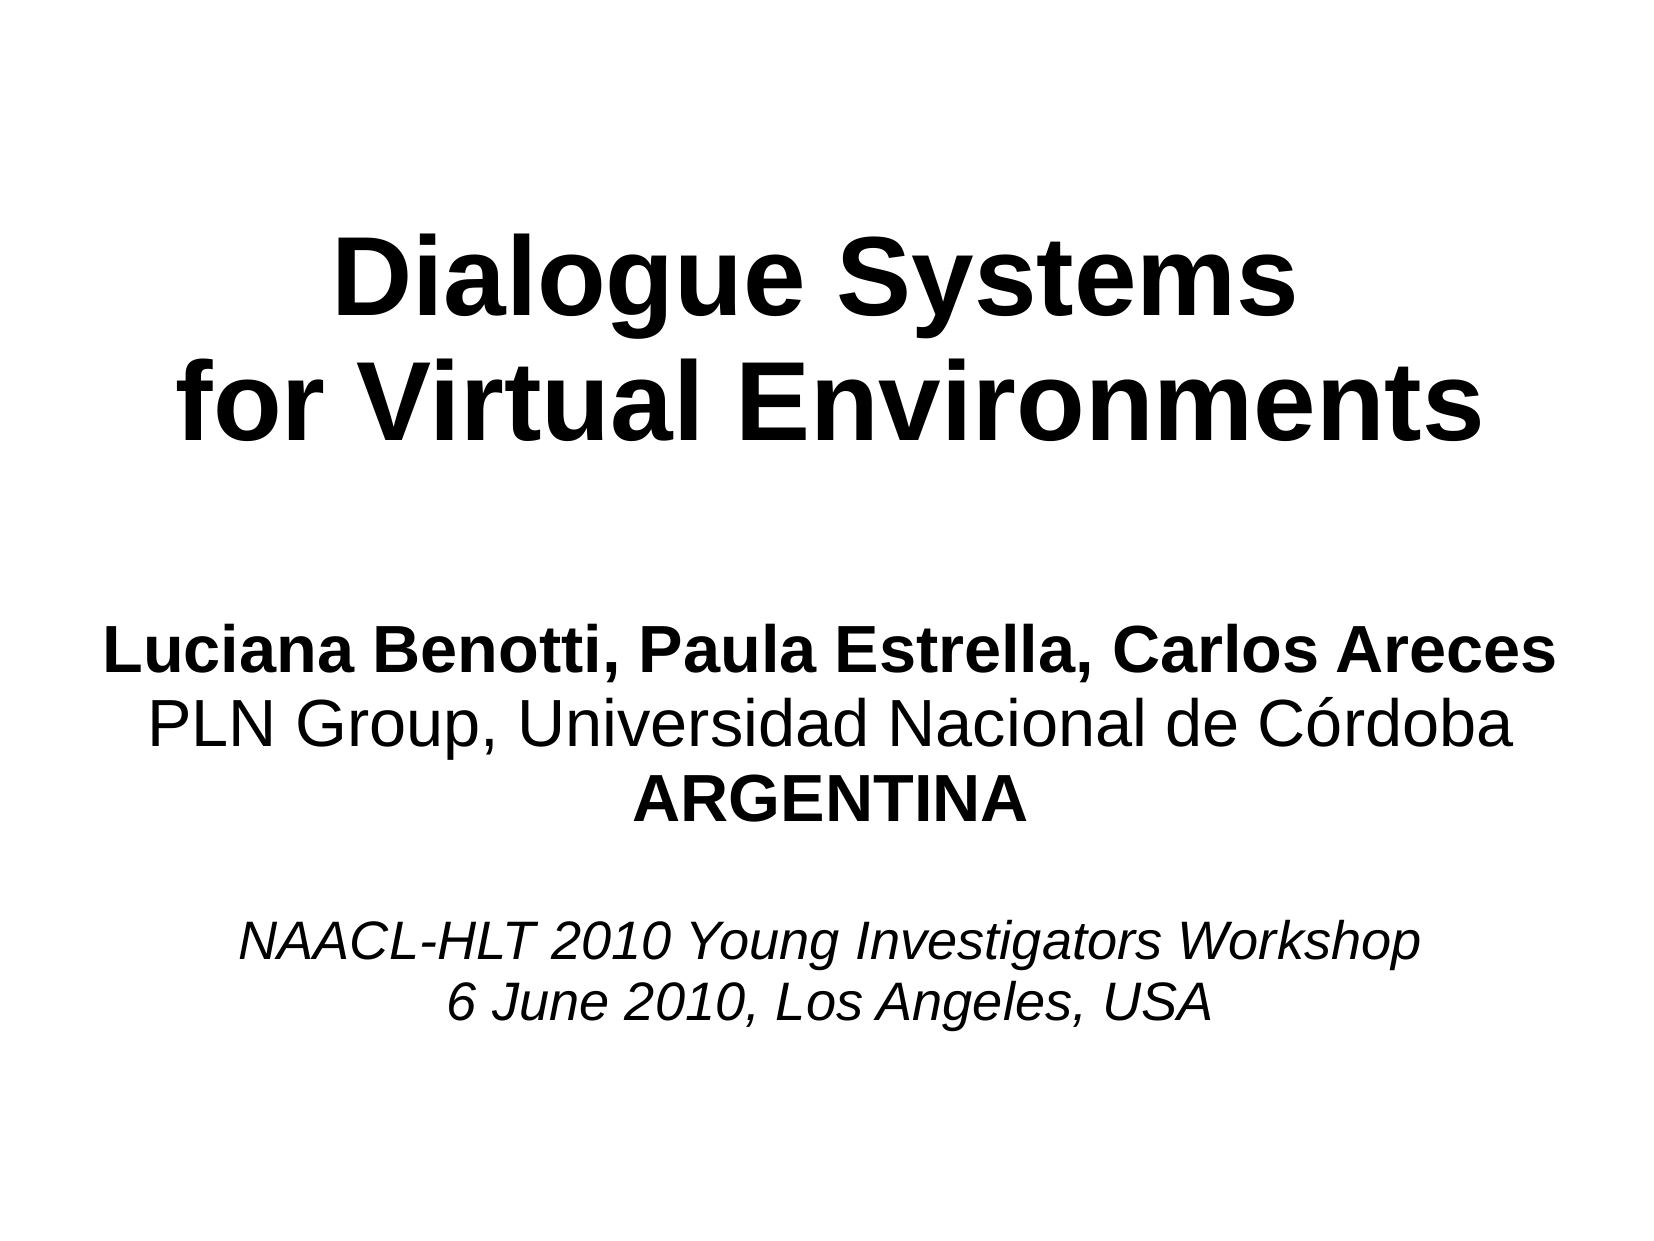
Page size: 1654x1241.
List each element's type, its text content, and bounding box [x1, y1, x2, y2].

subtitle Luciana Benotti, Paula Estrella, Carlos Areces PLN Group, Universidad Nacional de Córdoba ARGENTINA NAACL-HLT 2010 Young Investigators Workshop 6 June 2010, Los Angeles, USA [86, 375, 1576, 1194]
title Dialogue Systems for Virtual Environments [86, 193, 1576, 375]
